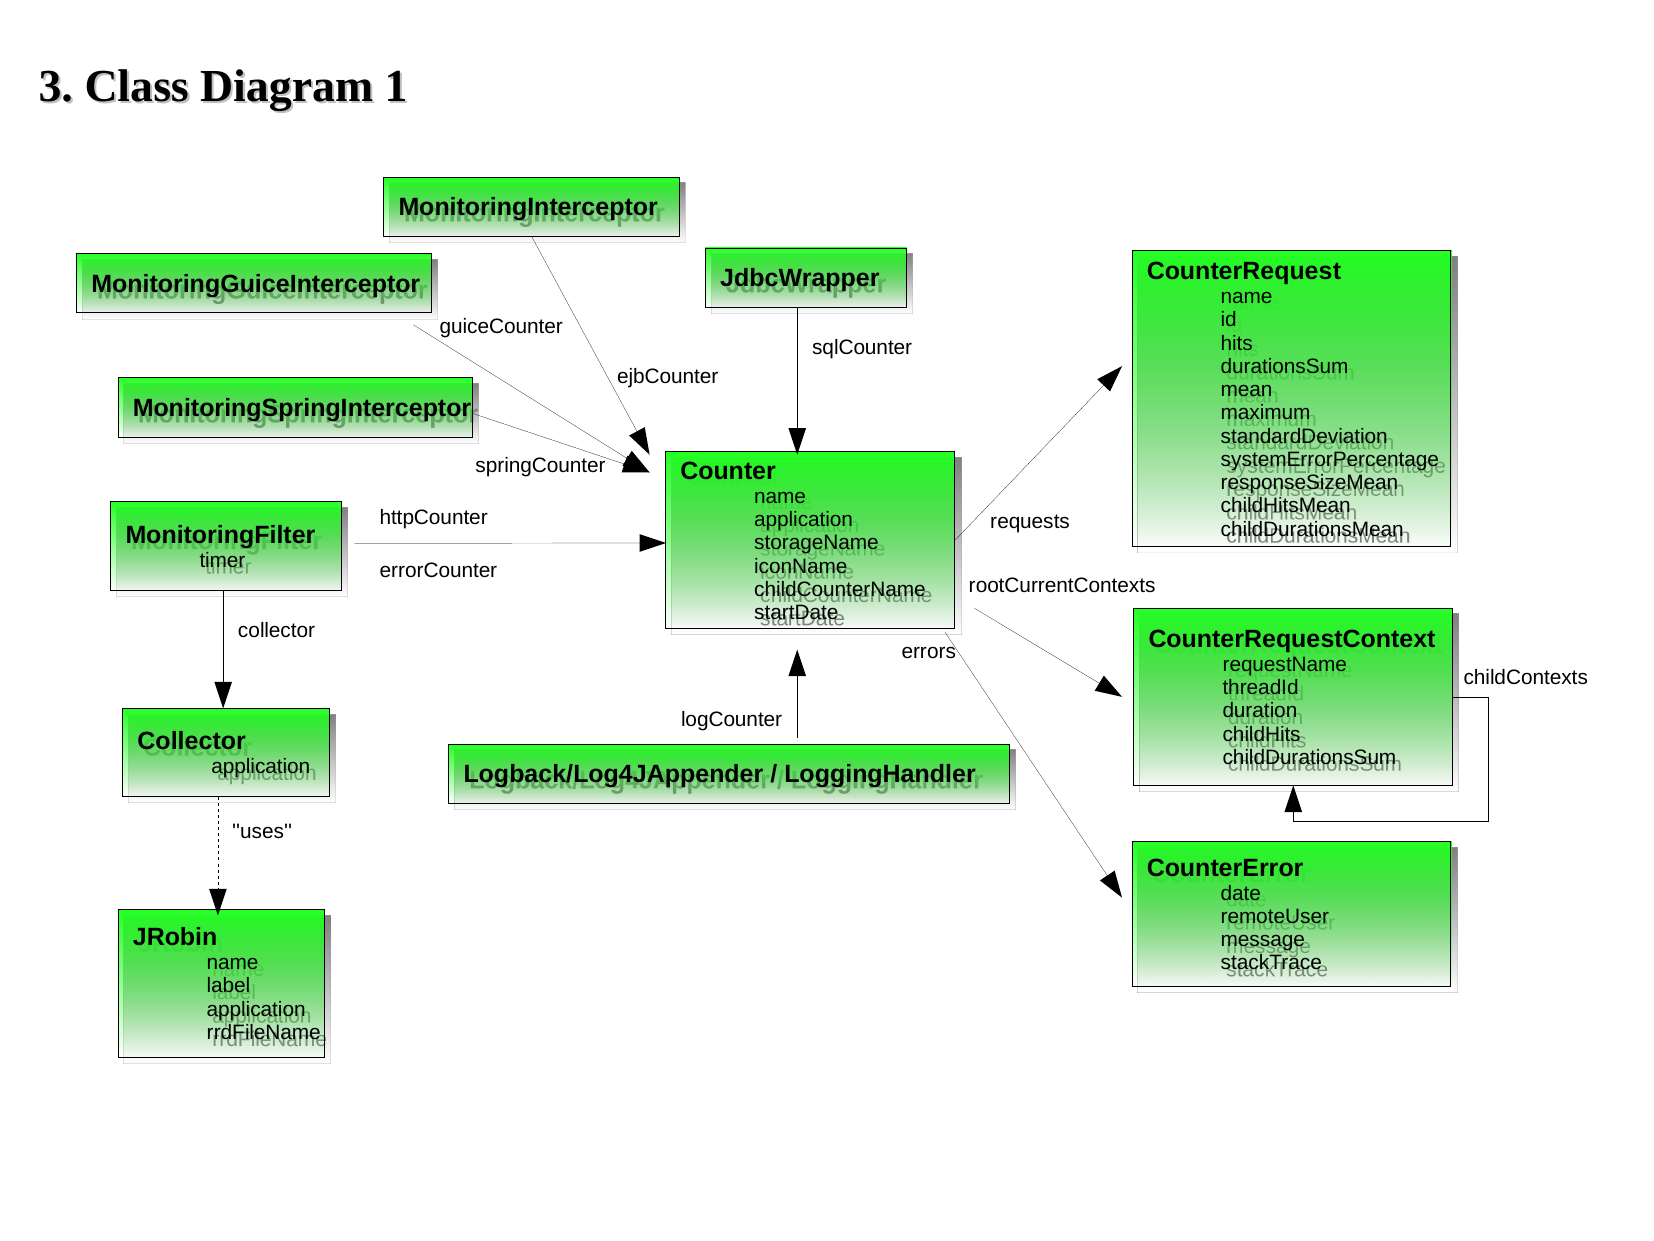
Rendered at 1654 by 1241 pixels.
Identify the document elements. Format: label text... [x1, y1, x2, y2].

text_box rootCurrentContexts [953, 566, 1171, 605]
text_box MonitoringSpringInterceptor [118, 377, 473, 438]
text_box Collector application [122, 708, 330, 797]
text_box collector [223, 611, 331, 650]
text_box MonitoringInterceptor [383, 177, 680, 237]
text_box httpCounter [364, 498, 503, 537]
text_box MonitoringGuiceInterceptor [76, 253, 432, 313]
text_box requests [975, 502, 1085, 541]
text_box CounterRequest name id hits durationsSum mean maximum standardDeviation systemErrorPercentage responseSizeMean childHitsMean childDurationsMean [1132, 250, 1451, 547]
text_box 3. Class Diagram 1 [23, 53, 423, 120]
text_box errorCounter [364, 551, 513, 590]
text_box CounterError date remoteUser message stackTrace [1132, 841, 1451, 987]
text_box sqlCounter [797, 328, 928, 367]
text_box guiceCounter [424, 307, 578, 345]
text_box JdbcWrapper [705, 248, 907, 308]
text_box logCounter [666, 700, 798, 739]
text_box MonitoringFilter timer [110, 501, 342, 591]
text_box childContexts [1448, 658, 1603, 697]
text_box ''uses'' [217, 812, 307, 851]
text_box ejbCounter [602, 357, 734, 396]
text_box JRobin name label application rrdFileName [118, 909, 325, 1058]
text_box springCounter [460, 446, 621, 485]
text_box errors [886, 632, 972, 671]
text_box Logback/Log4JAppender / LoggingHandler [448, 744, 1010, 804]
text_box CounterRequestContext requestName threadId duration childHits childDurationsSum [1133, 608, 1453, 786]
text_box Counter name application storageName iconName childCounterName startDate [665, 451, 955, 629]
